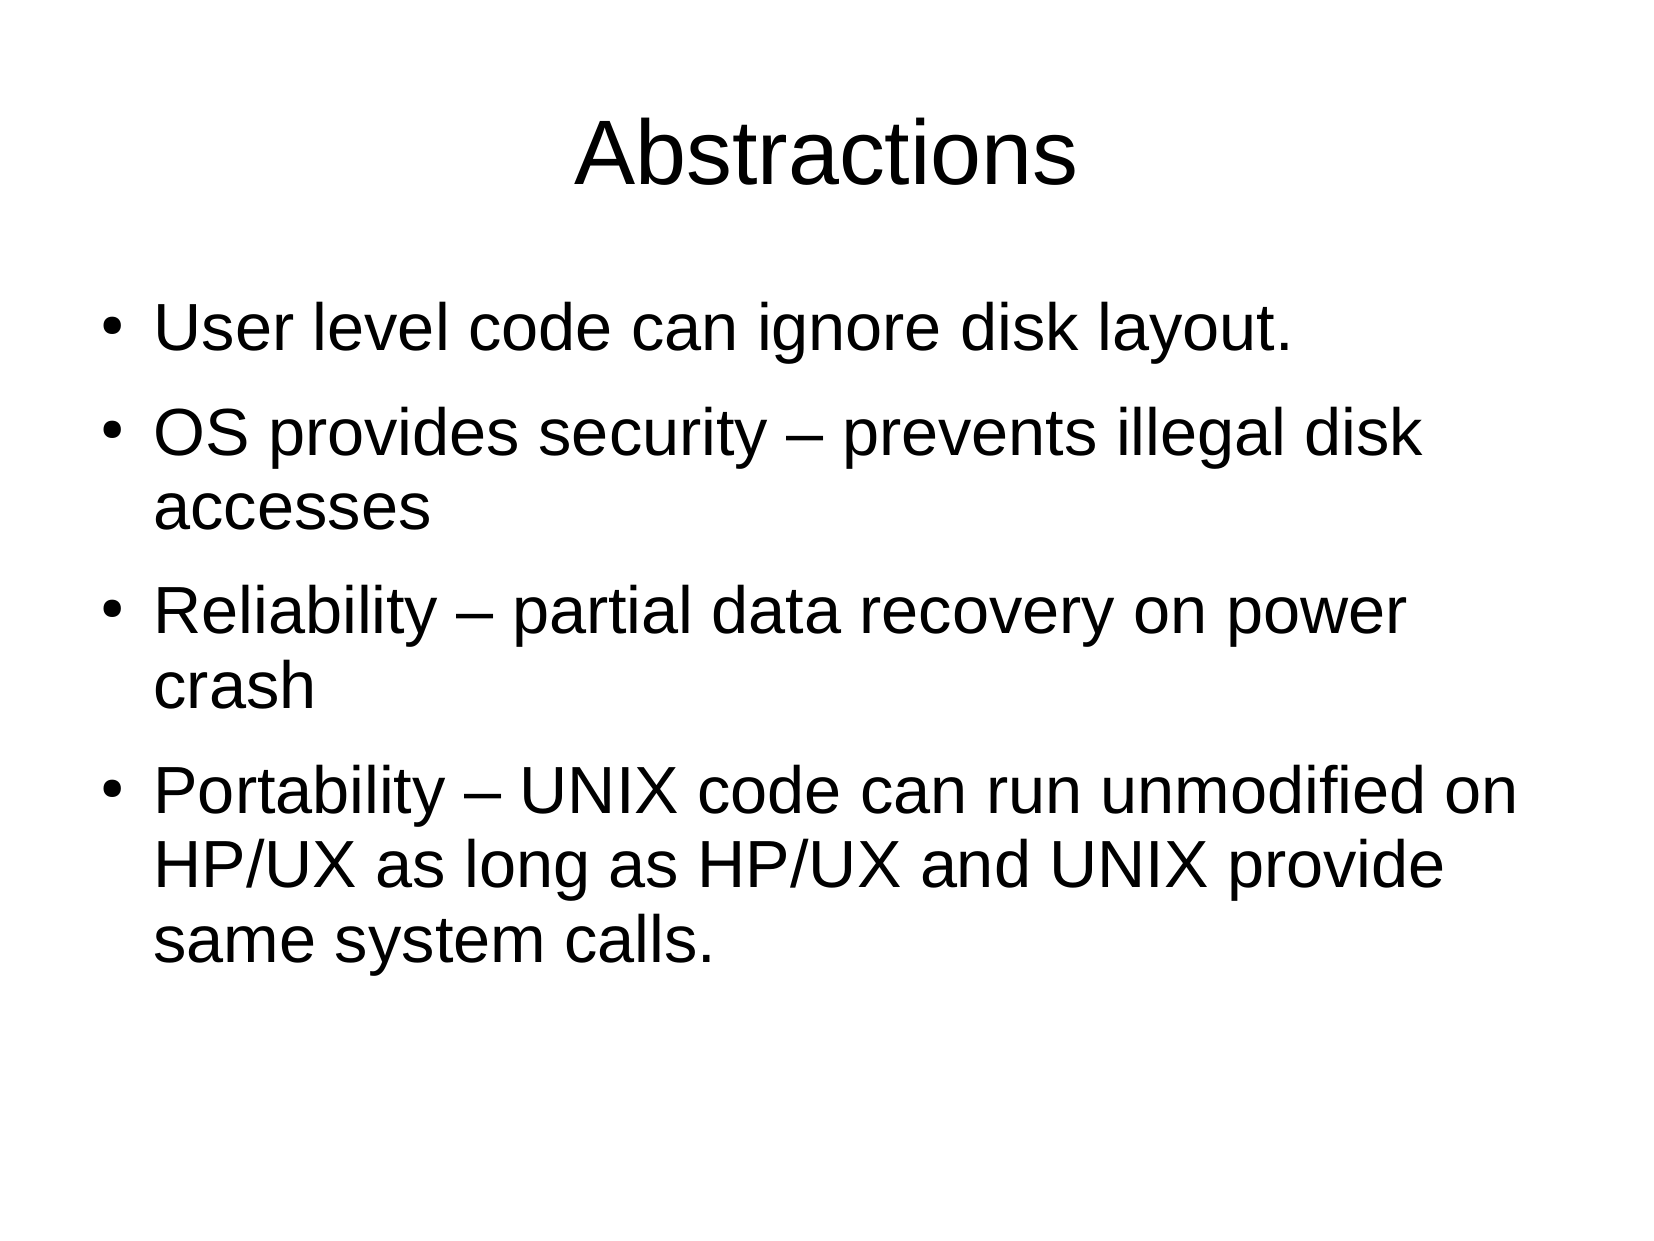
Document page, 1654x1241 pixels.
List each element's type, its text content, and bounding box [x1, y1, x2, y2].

title Abstractions [82, 49, 1571, 257]
list User level code can ignore disk layout. OS provides security – prevents illegal disk accesses Reliability – partial data recovery on power crash Portability – UNIX code can run unmodified on HP/UX as long as HP/UX and UNIX provide same system calls. [82, 290, 1571, 1109]
